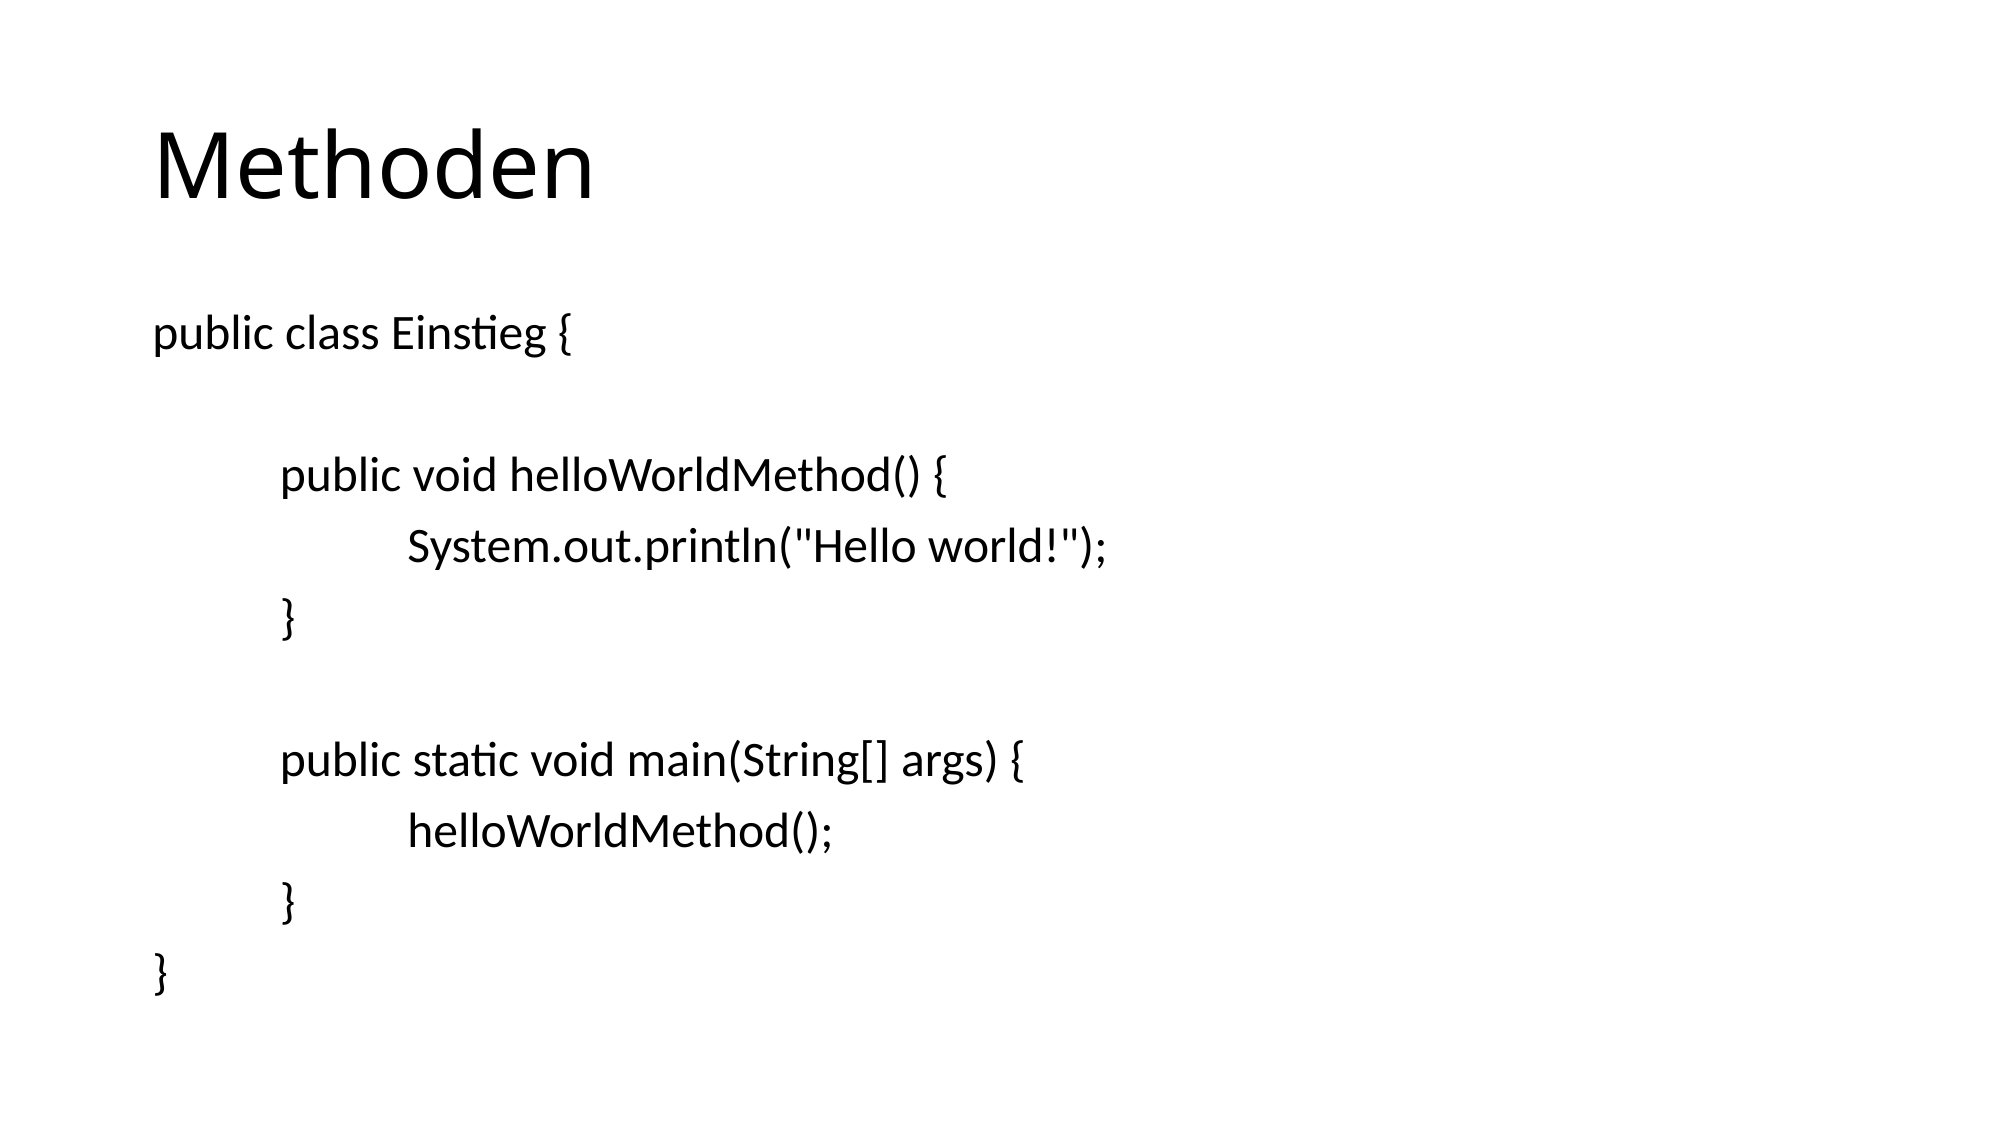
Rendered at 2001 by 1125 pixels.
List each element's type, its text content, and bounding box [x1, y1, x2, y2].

title Methoden [137, 59, 1863, 278]
list public class Einstieg { public void helloWorldMethod() { System.out.println("Hello world!"); } public static void main(String[] args) { helloWorldMethod(); } } [137, 299, 1863, 1014]
